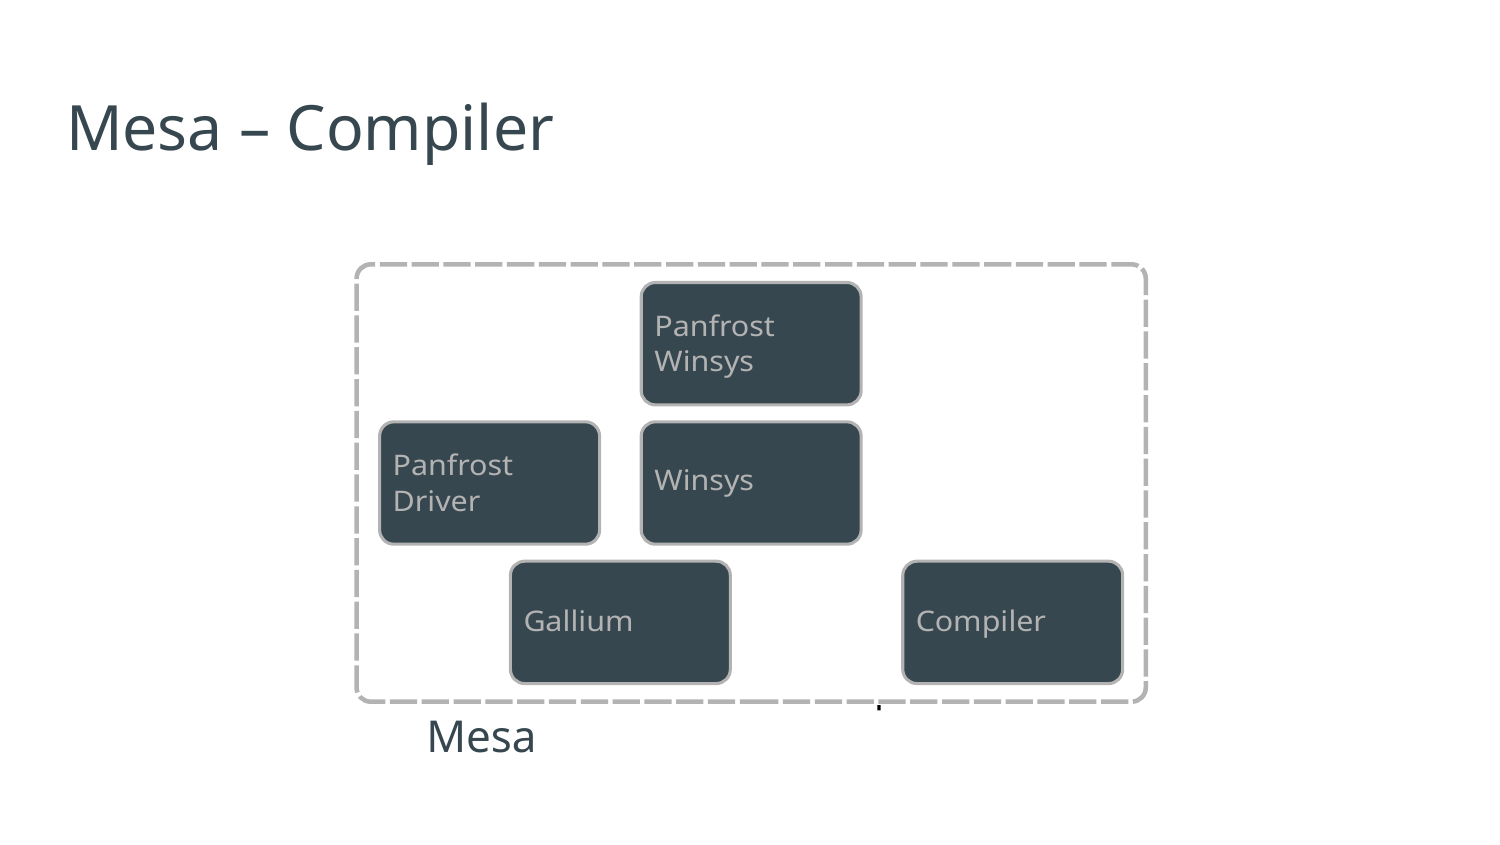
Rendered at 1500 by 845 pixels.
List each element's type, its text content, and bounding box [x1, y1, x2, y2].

picture [0, 199, 1500, 800]
title Mesa – Compiler [51, 72, 1449, 167]
